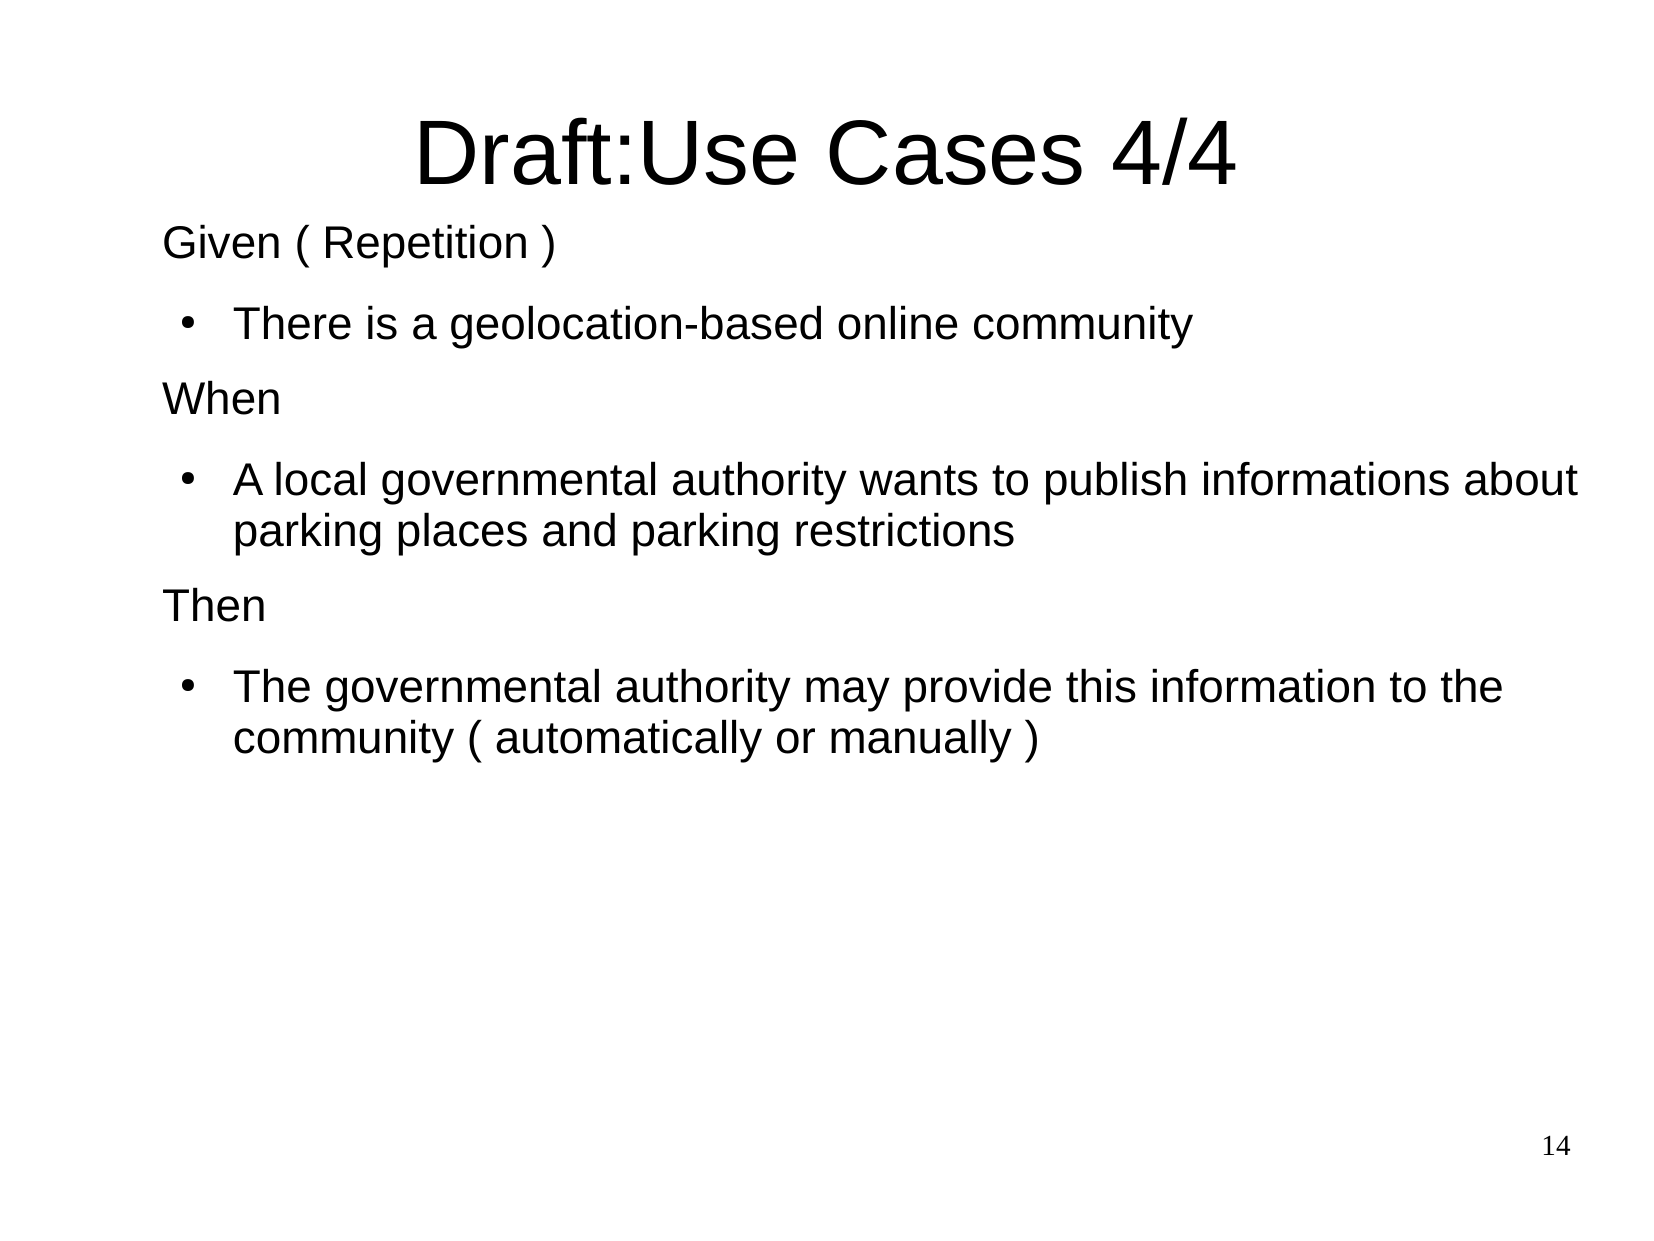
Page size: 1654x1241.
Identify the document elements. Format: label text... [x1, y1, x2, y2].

list Given ( Repetition ) There is a geolocation-based online community When A local governmental authority wants to publish informations about parking places and parking restrictions Then The governmental authority may provide this information to the community ( automatically or manually ) [91, 217, 1580, 1240]
title Draft:Use Cases 4/4 [82, 49, 1571, 257]
